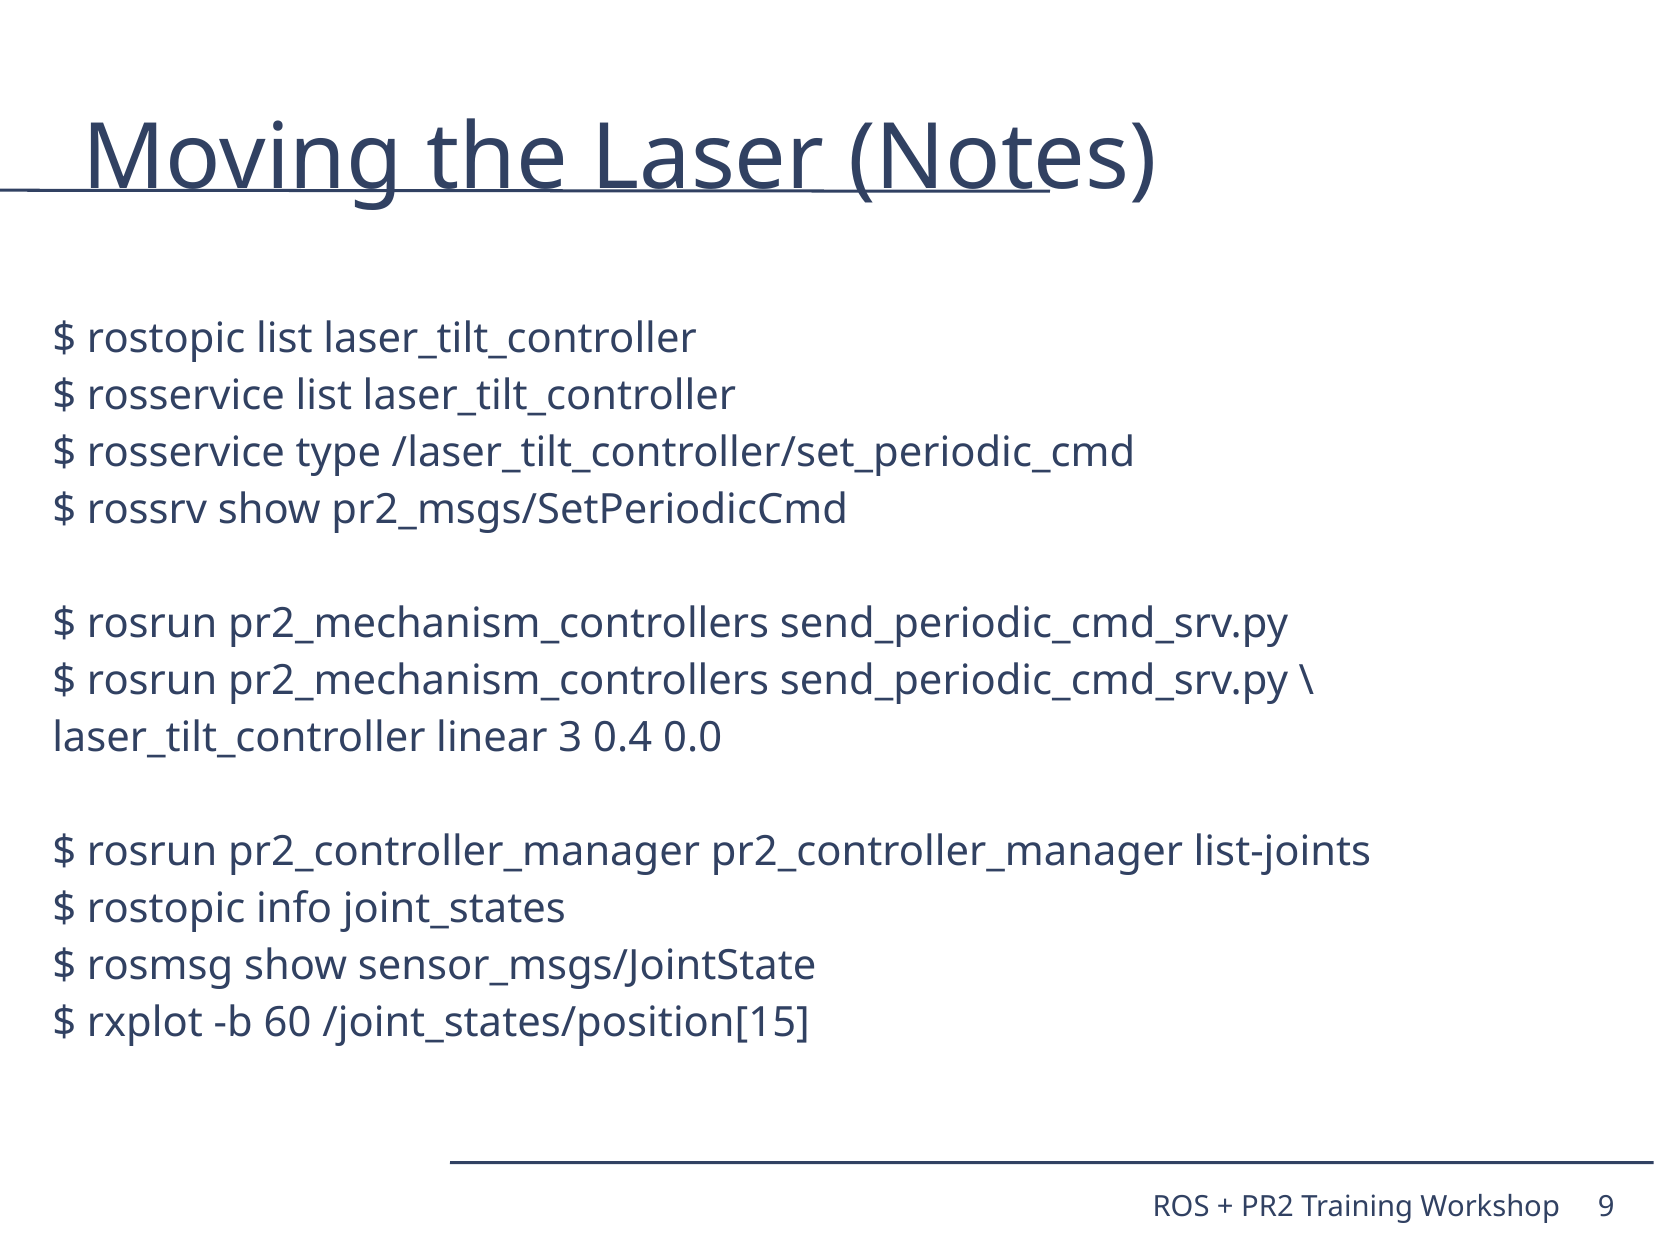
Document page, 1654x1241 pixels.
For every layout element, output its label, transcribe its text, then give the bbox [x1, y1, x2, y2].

title Moving the Laser (Notes) [82, 49, 1571, 257]
text_box $ rostopic list laser_tilt_controller $ rosservice list laser_tilt_controller $ rosservice type /laser_tilt_controller/set_periodic_cmd $ rossrv show pr2_msgs/SetPeriodicCmd $ rosrun pr2_mechanism_controllers send_periodic_cmd_srv.py $ rosrun pr2_mechanism_controllers send_periodic_cmd_srv.py \ laser_tilt_controller linear 3 0.4 0.0 $ rosrun pr2_controller_manager pr2_controller_manager list-joints $ rostopic info joint_states $ rosmsg show sensor_msgs/JointState $ rxplot -b 60 /joint_states/position[15] [37, 300, 1650, 1052]
